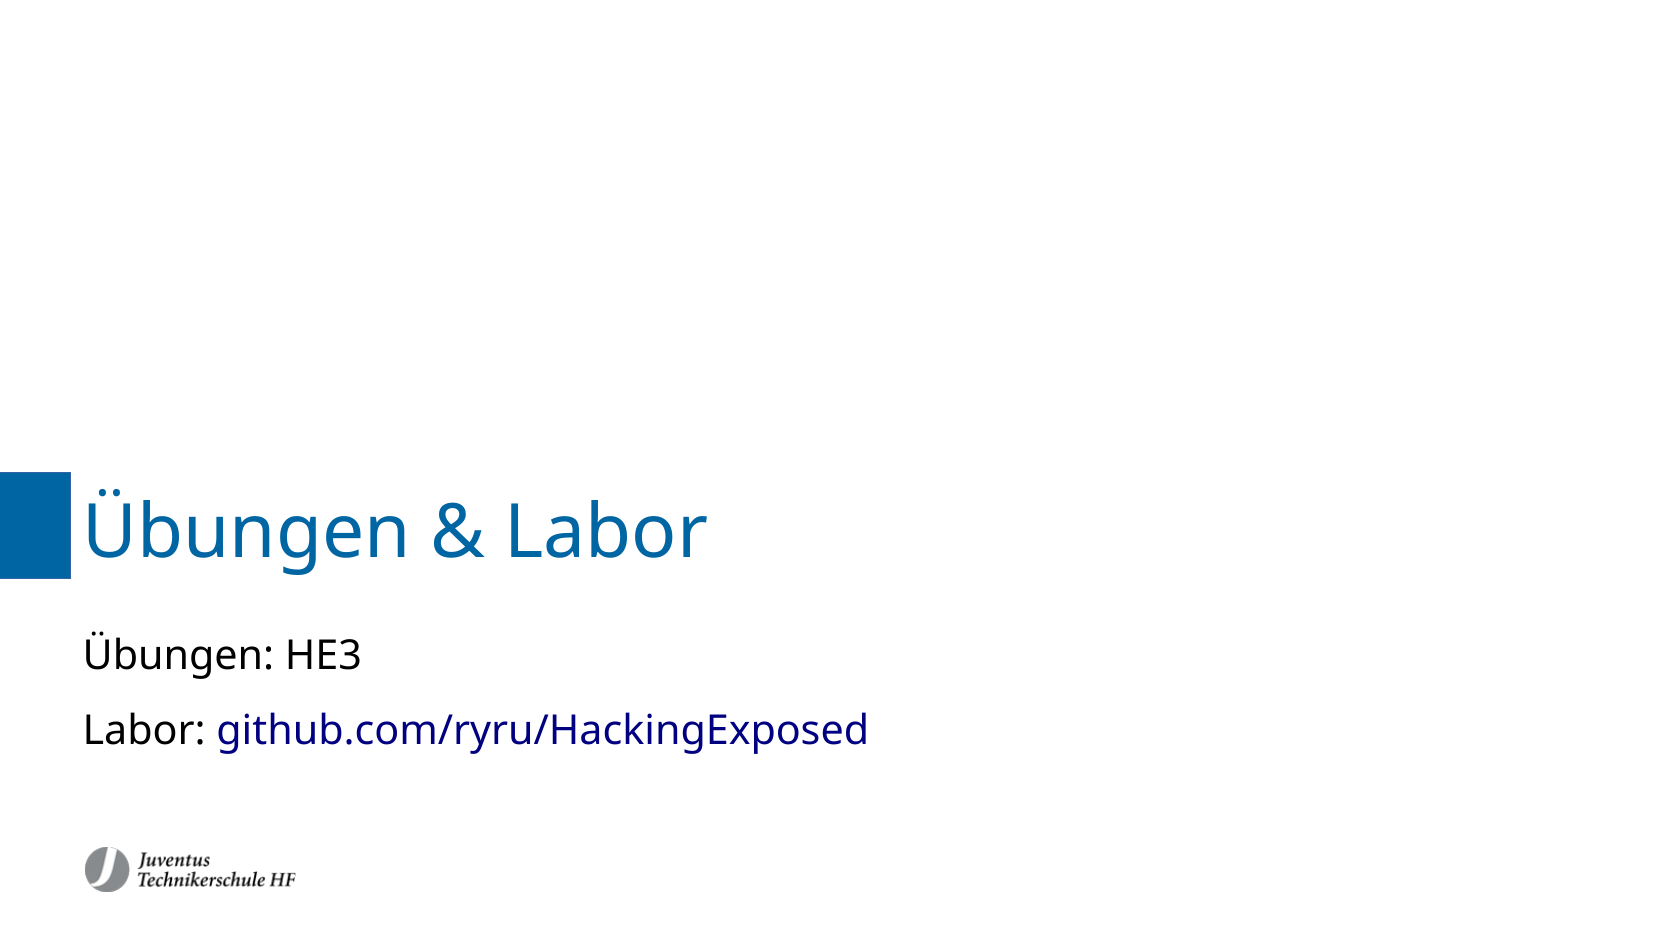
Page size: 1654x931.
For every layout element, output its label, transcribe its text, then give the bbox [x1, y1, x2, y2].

title Übungen & Labor [82, 450, 1571, 606]
list Übungen: HE3 Labor: github.com/ryru/HackingExposed [82, 625, 1571, 758]
picture [85, 847, 296, 892]
